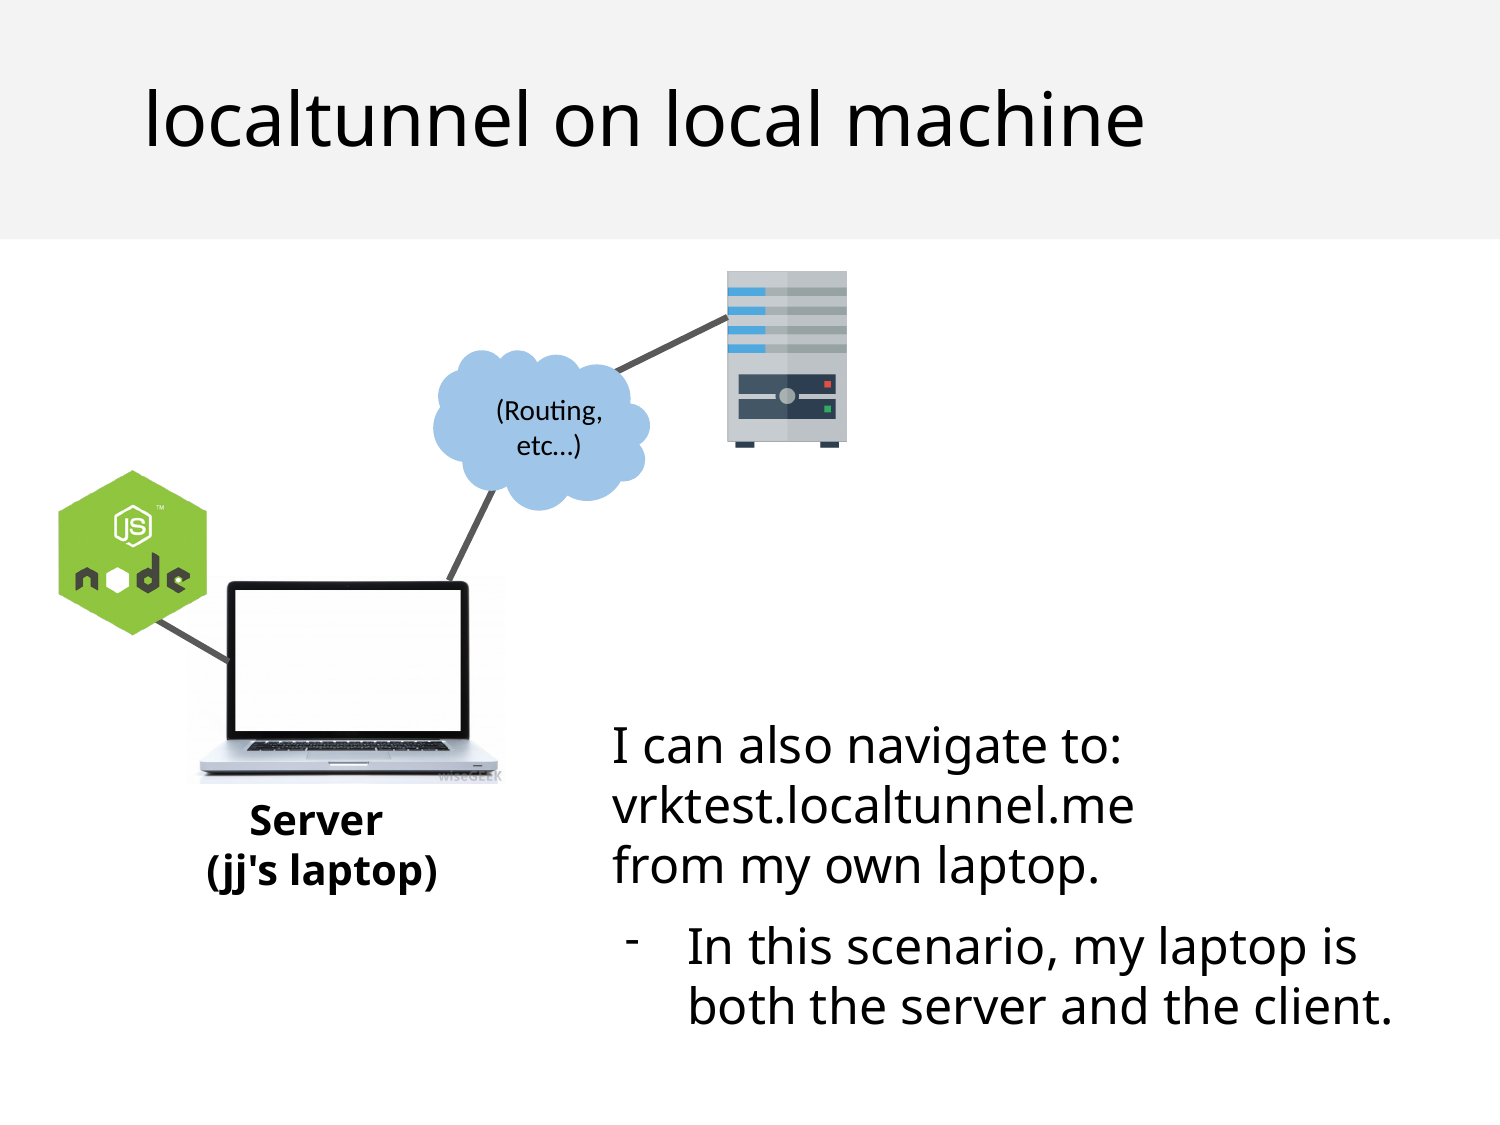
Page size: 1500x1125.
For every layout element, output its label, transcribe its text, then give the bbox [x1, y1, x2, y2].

title localtunnel on local machine [128, 56, 1372, 183]
text_box (Routing, etc…) [433, 350, 651, 511]
picture [692, 267, 880, 456]
text_box I can also navigate to: vrktest.localtunnel.me from my own laptop. In this scenario, my laptop is both the server and the client. [597, 698, 1459, 990]
picture [47, 468, 505, 784]
text_box Server (jj's laptop) [100, 805, 544, 883]
